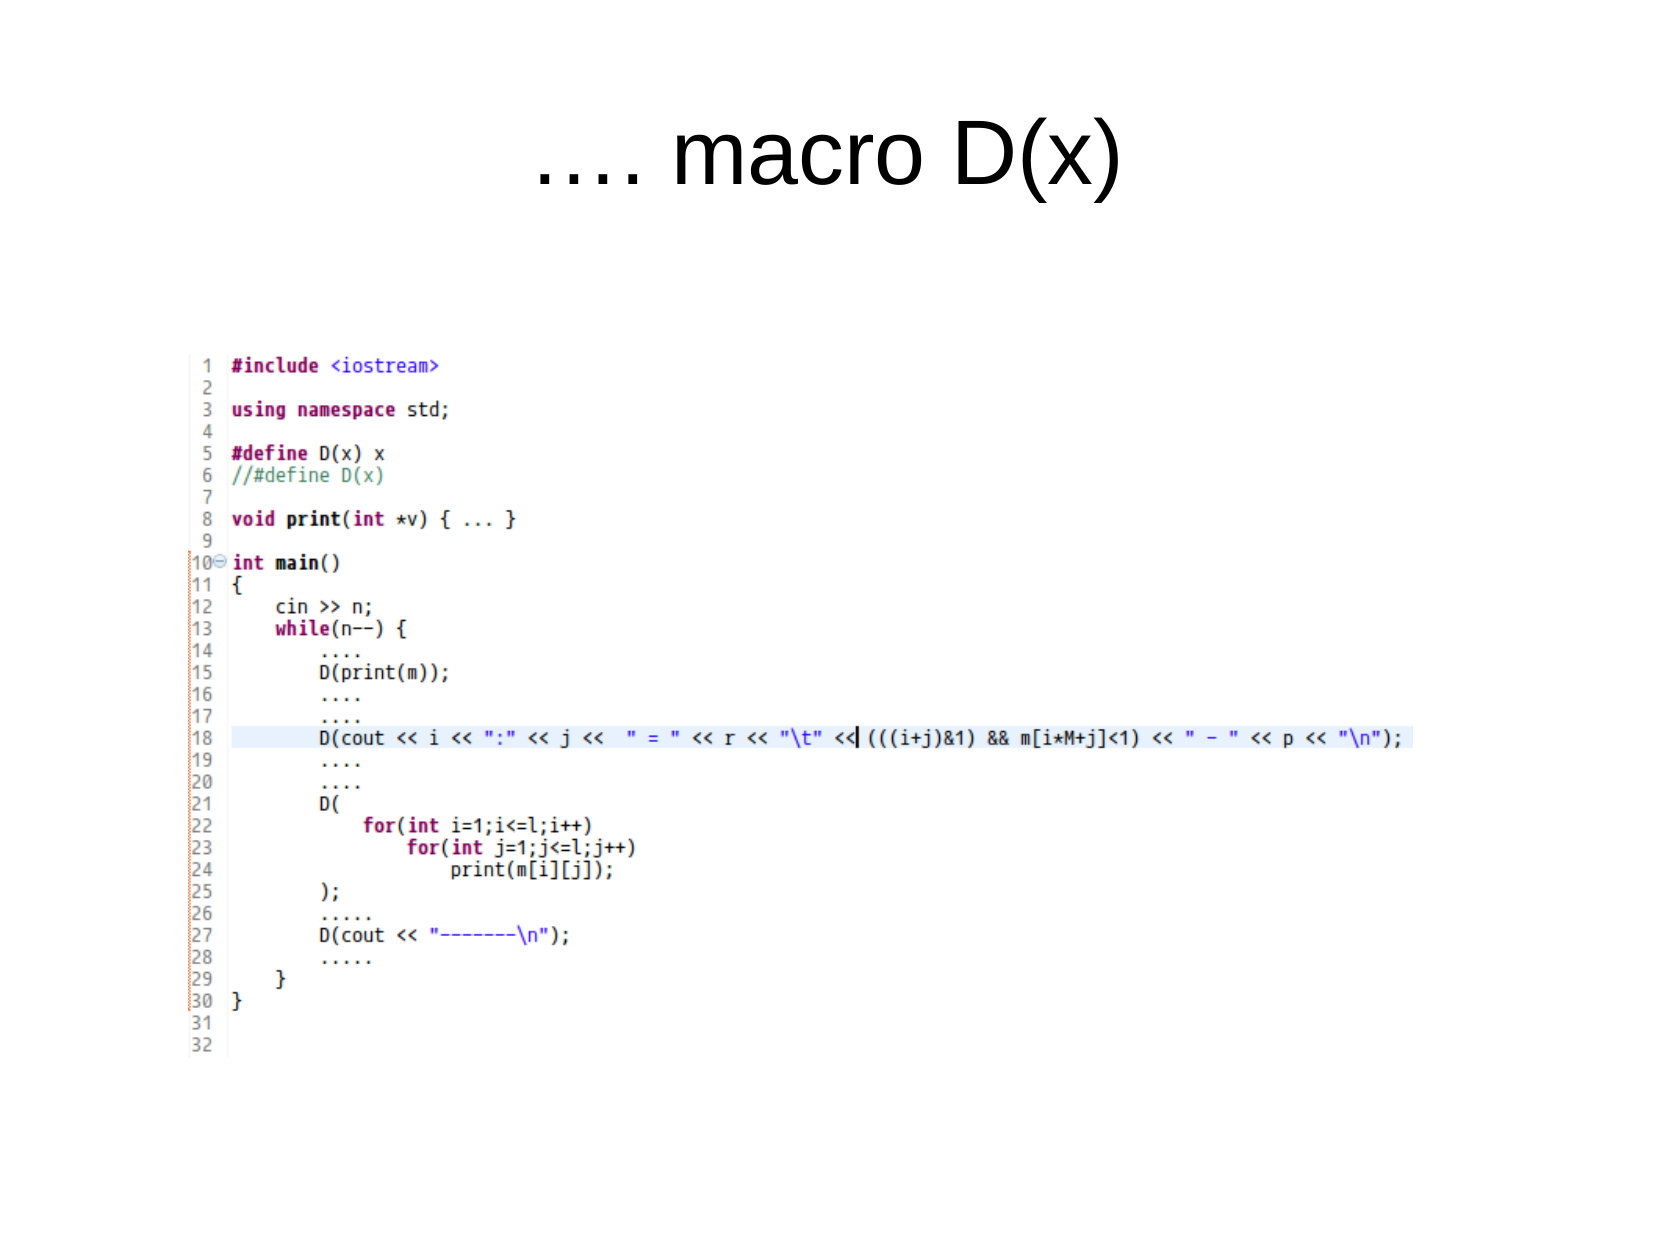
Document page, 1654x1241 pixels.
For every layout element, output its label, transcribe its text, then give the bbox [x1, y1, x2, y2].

picture [188, 354, 1413, 1058]
title …. macro D(x) [82, 49, 1571, 257]
